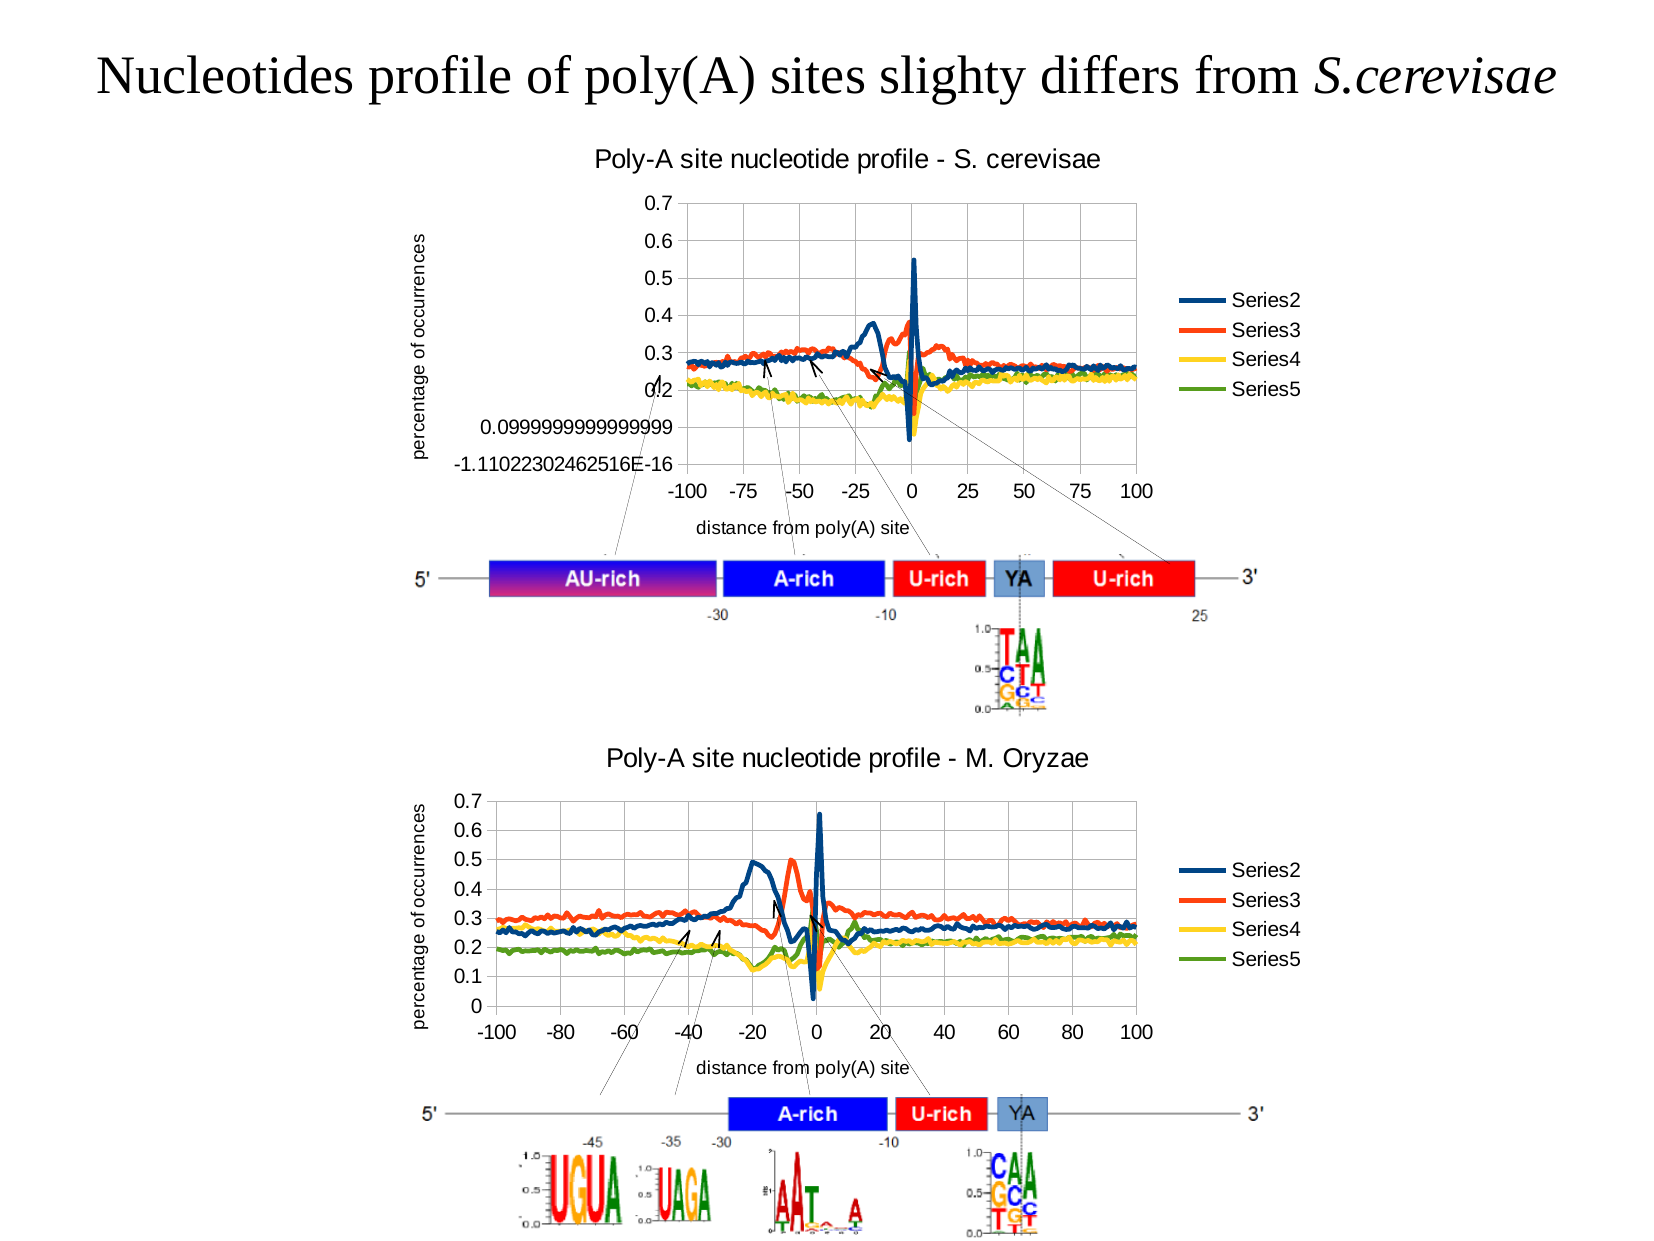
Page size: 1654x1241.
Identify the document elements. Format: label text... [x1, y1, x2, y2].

picture [405, 554, 1276, 721]
picture [420, 1094, 1276, 1241]
title Nucleotides profile of poly(A) sites slighty differs from S.cerevisae [82, 15, 1571, 136]
chart [375, 120, 1320, 571]
chart [375, 720, 1320, 1111]
